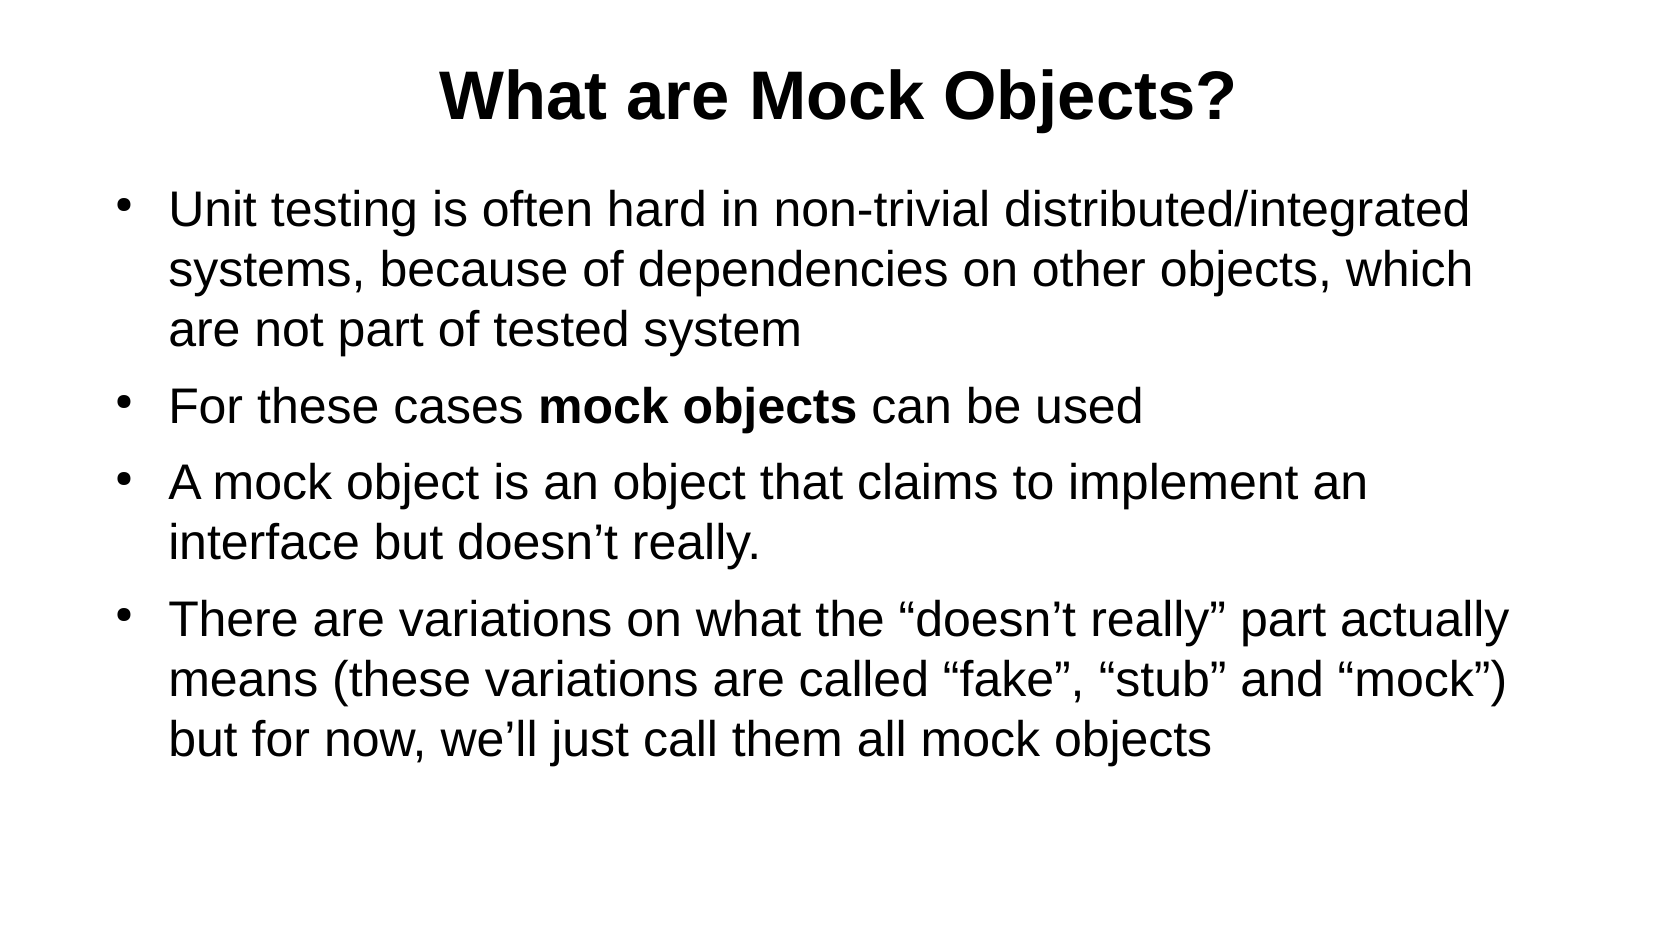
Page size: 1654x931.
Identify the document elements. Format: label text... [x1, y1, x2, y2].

title What are Mock Objects? [82, 37, 1571, 147]
list Unit testing is often hard in non-trivial distributed/integrated systems, because of dependencies on other objects, which are not part of tested system For these cases mock objects can be used A mock object is an object that claims to implement an interface but doesn’t really. There are variations on what the “doesn’t really” part actually means (these variations are called “fake”, “stub” and “mock”) but for now, we’ll just call them all mock objects [82, 168, 1538, 889]
